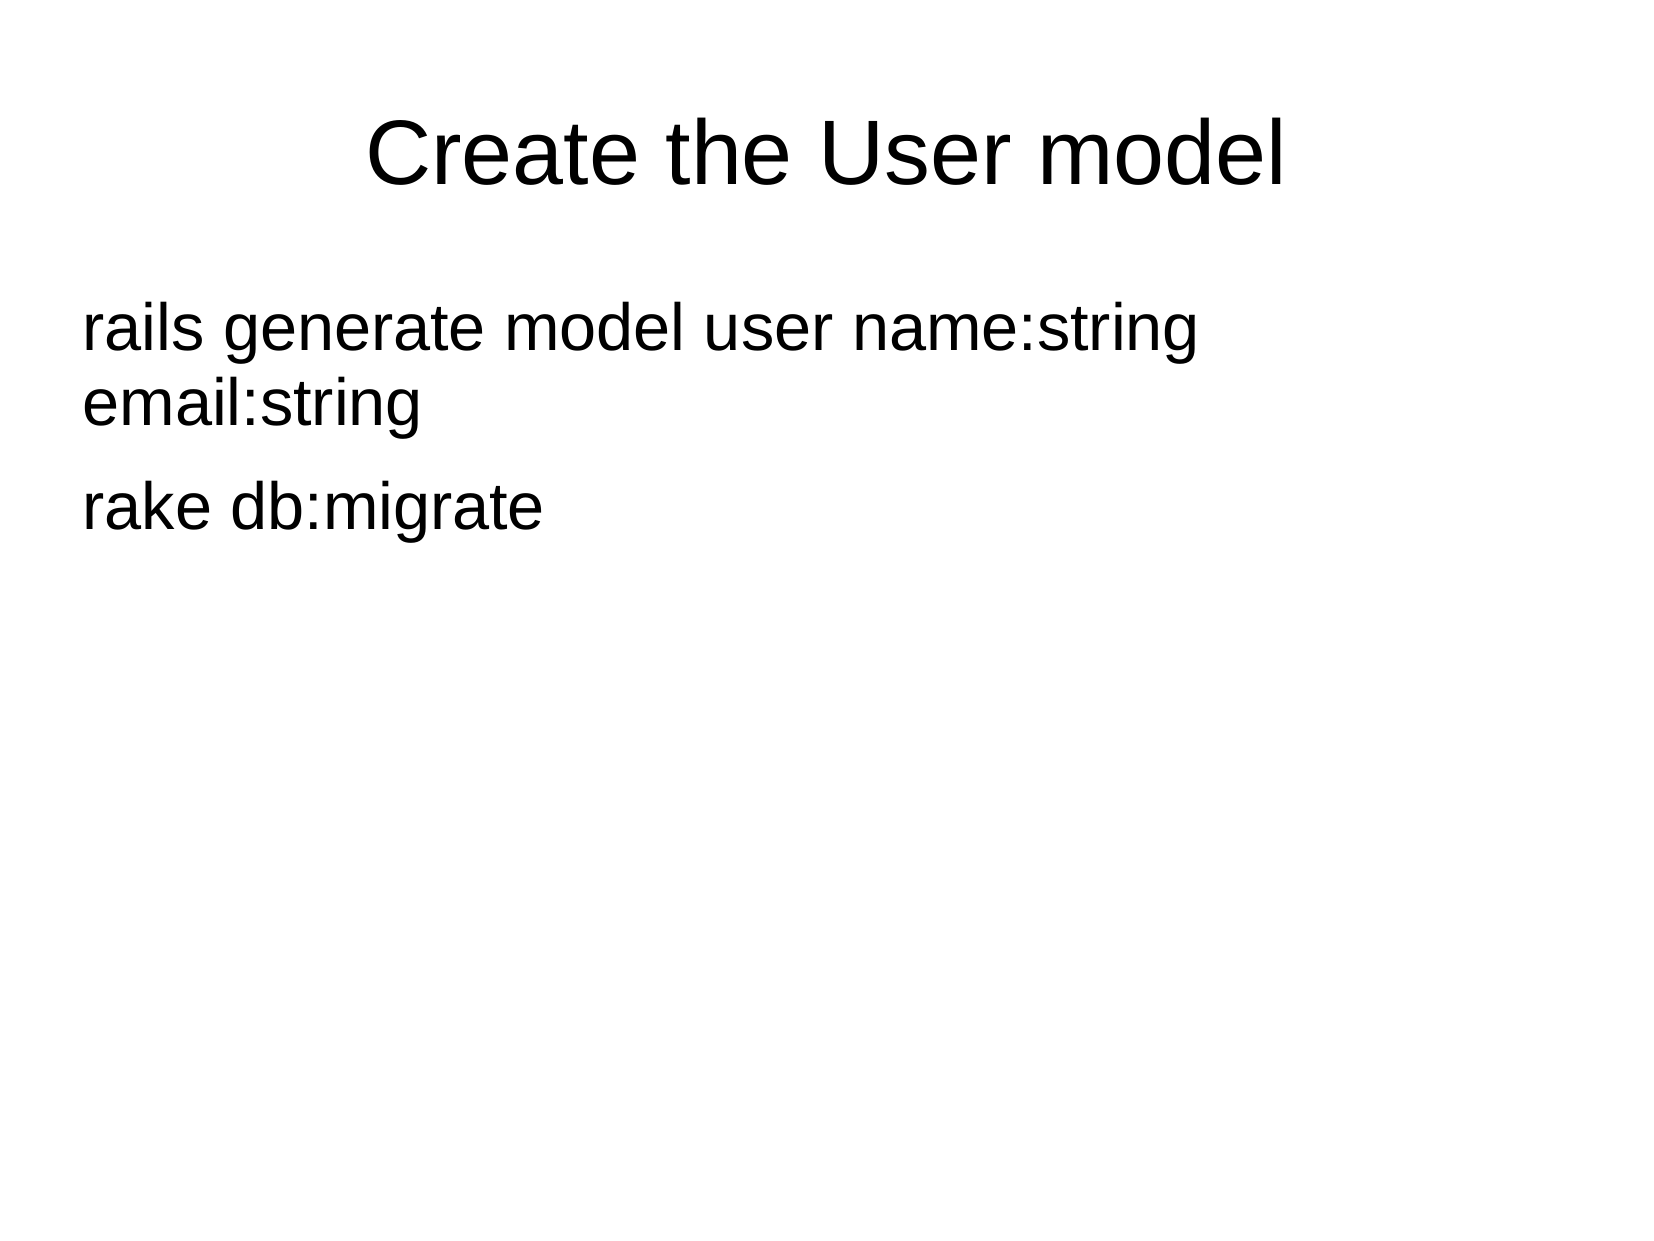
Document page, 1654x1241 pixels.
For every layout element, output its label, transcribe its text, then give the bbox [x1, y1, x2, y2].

title Create the User model [82, 49, 1571, 257]
list rails generate model user name:string email:string rake db:migrate [82, 290, 1538, 1010]
